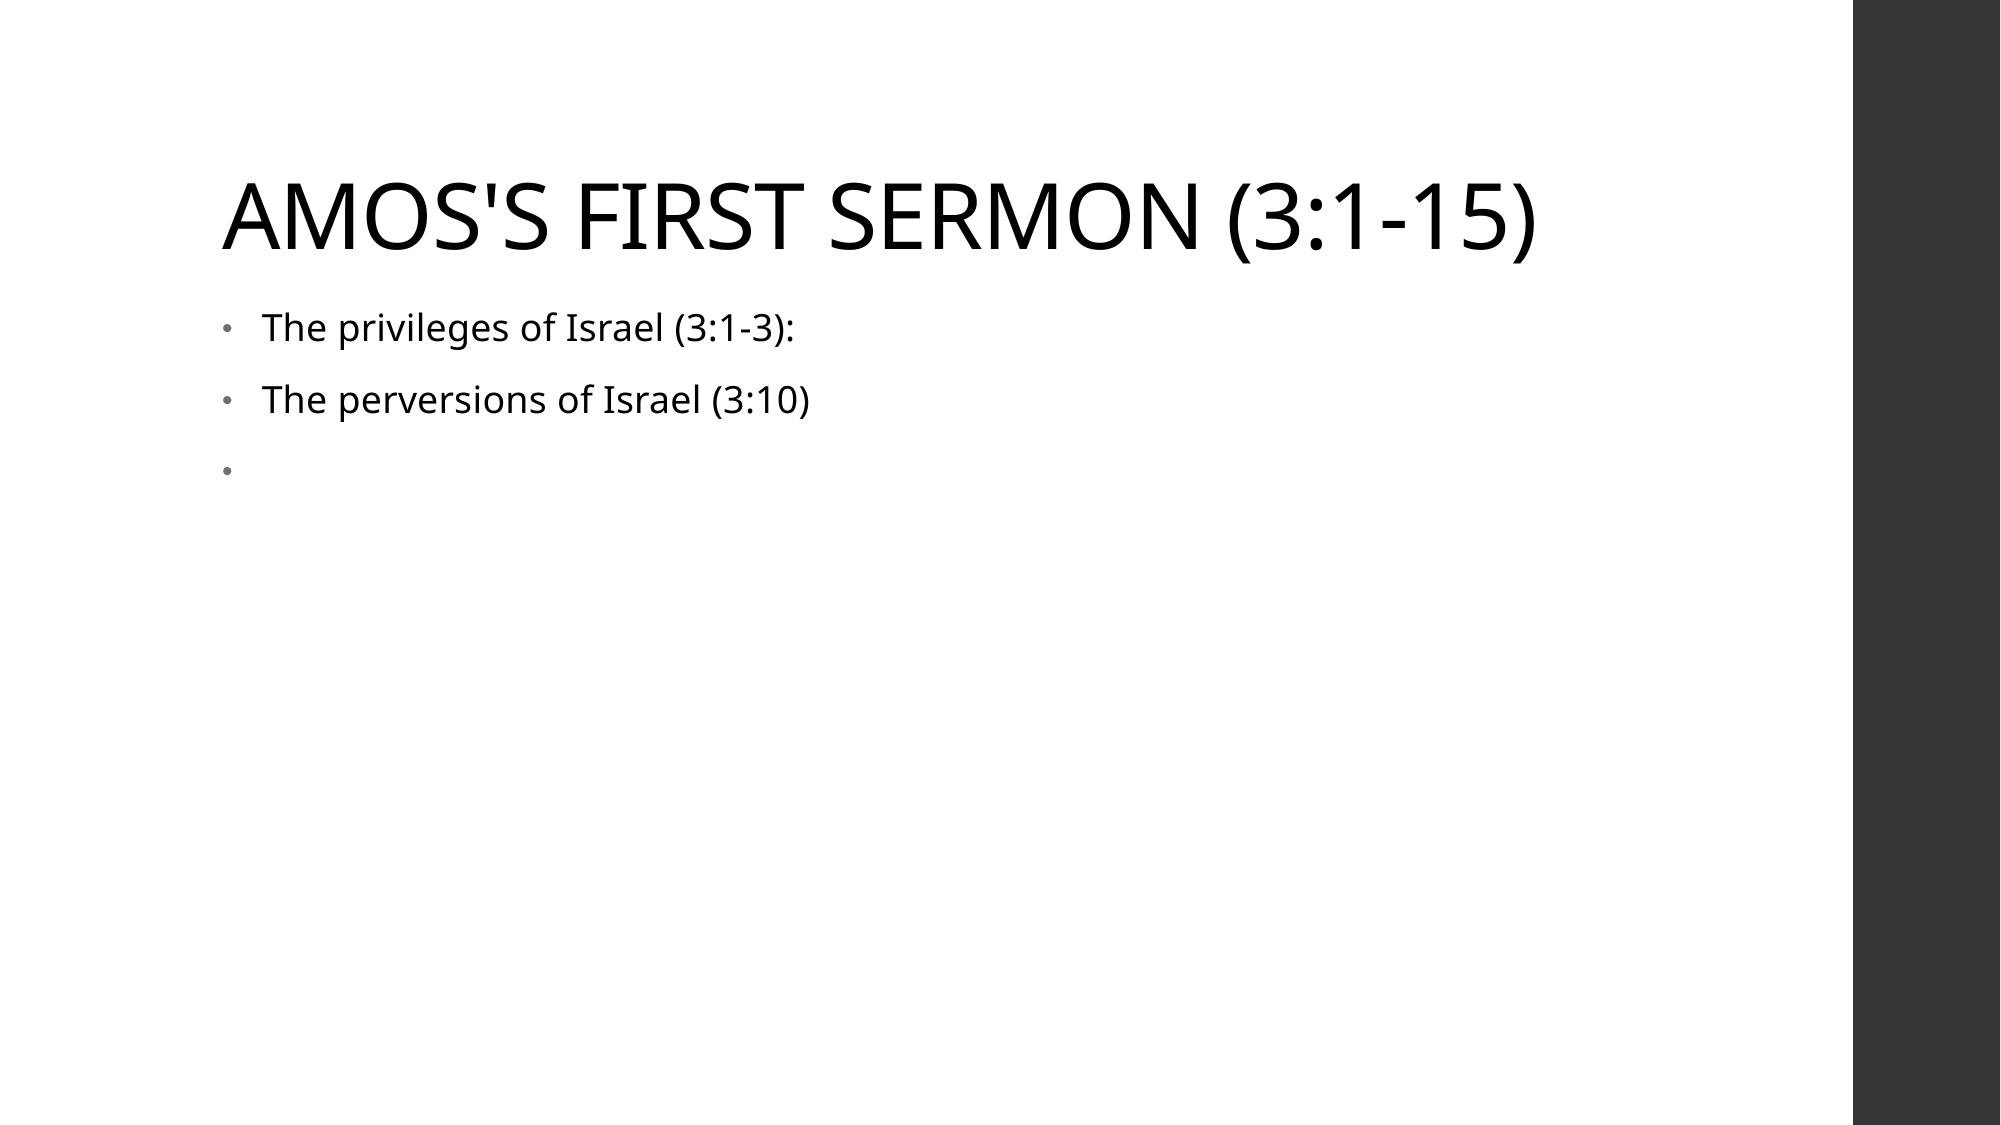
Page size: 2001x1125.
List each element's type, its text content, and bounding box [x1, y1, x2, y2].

title AMOS'S FIRST SERMON (3:1-15) [206, 60, 1797, 278]
list The privileges of Israel (3:1-3): The perversions of Israel (3:10) [206, 299, 1617, 1014]
